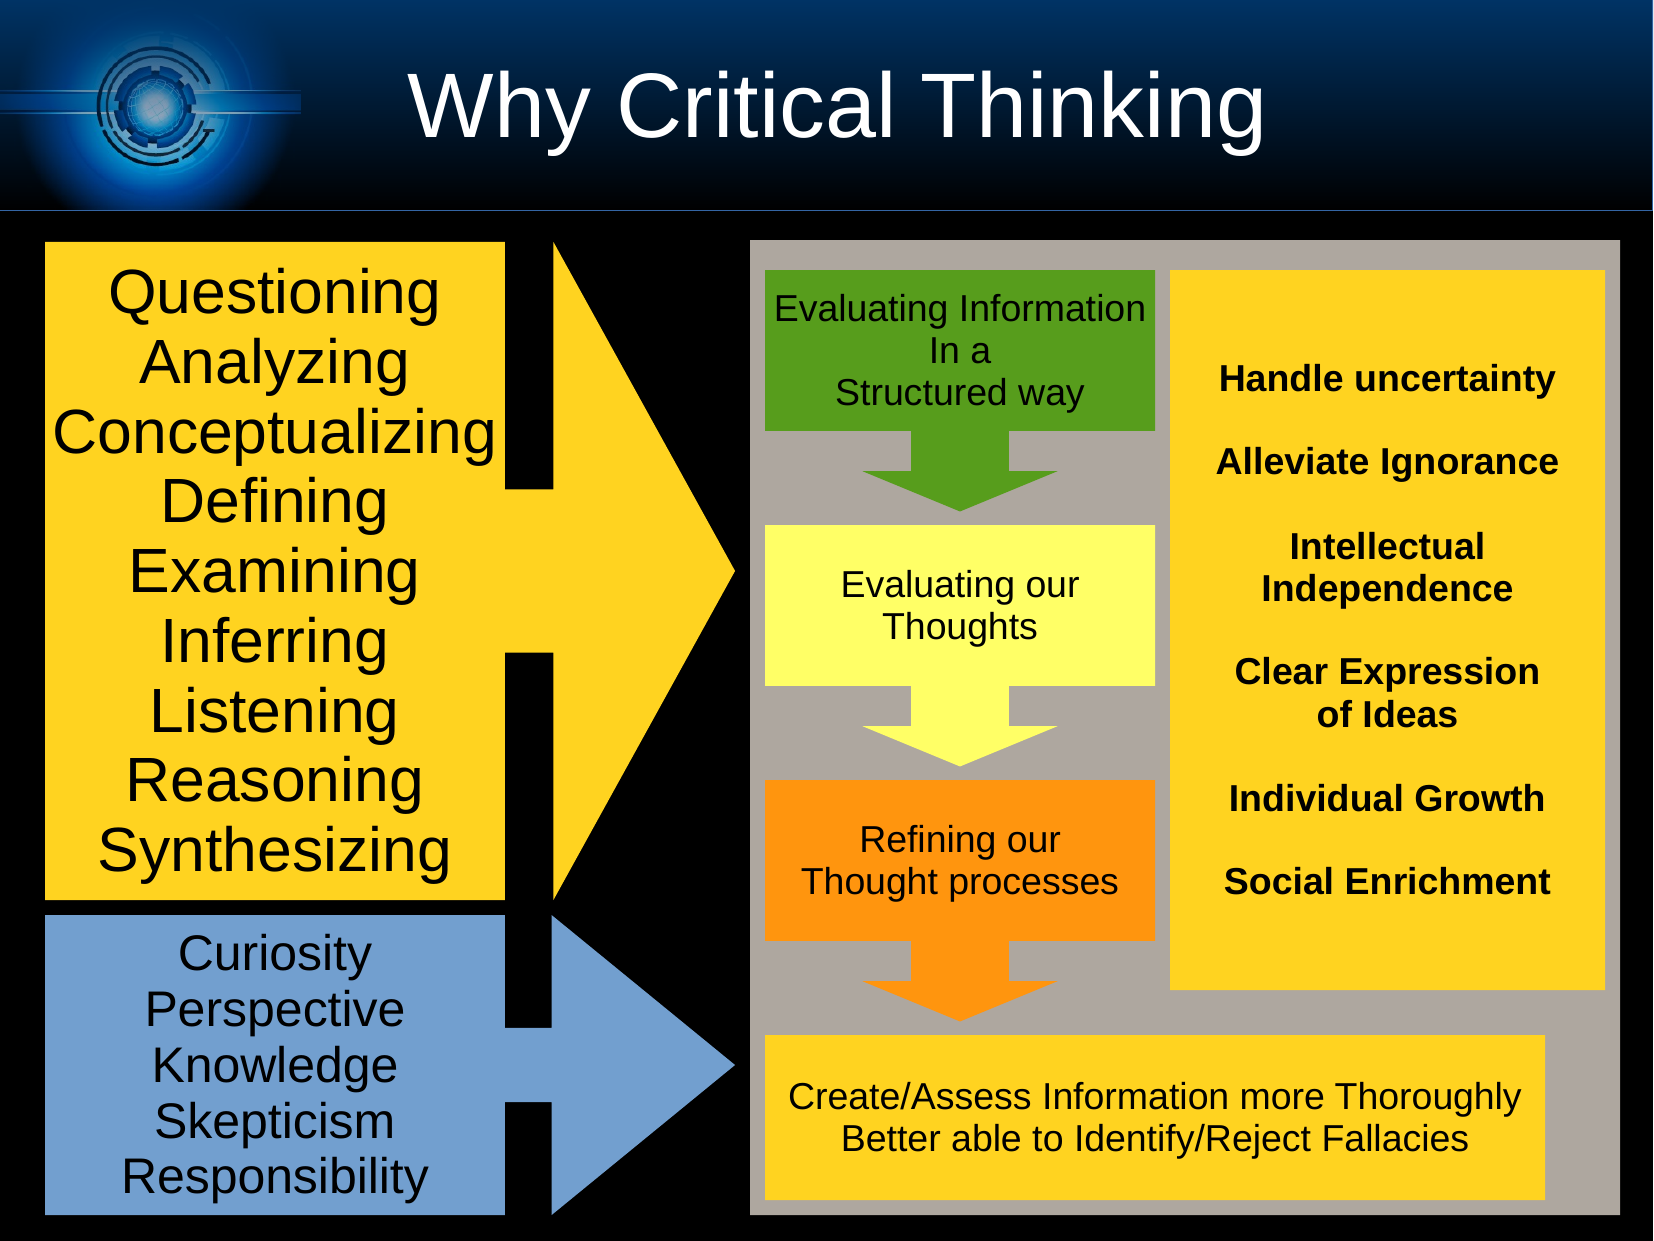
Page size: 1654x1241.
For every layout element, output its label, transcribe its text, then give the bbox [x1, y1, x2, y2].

text_box Handle uncertainty Alleviate Ignorance Intellectual Independence Clear Expression of Ideas Individual Growth Social Enrichment [1170, 270, 1606, 991]
text_box Questioning Analyzing Conceptualizing Defining Examining Inferring Listening Reasoning Synthesizing [45, 241, 736, 901]
picture [0, 87, 94, 210]
text_box Curiosity Perspective Knowledge Skepticism Responsibility [45, 915, 736, 1216]
title Why Critical Thinking [94, 2, 1583, 210]
text_box Evaluating our Thoughts [765, 525, 1156, 767]
text_box Evaluating Information In a Structured way [765, 270, 1156, 512]
text_box Refining our Thought processes [765, 780, 1156, 1022]
text_box [750, 240, 1621, 1216]
text_box Create/Assess Information more Thoroughly Better able to Identify/Reject Fallacies [765, 1035, 1546, 1201]
